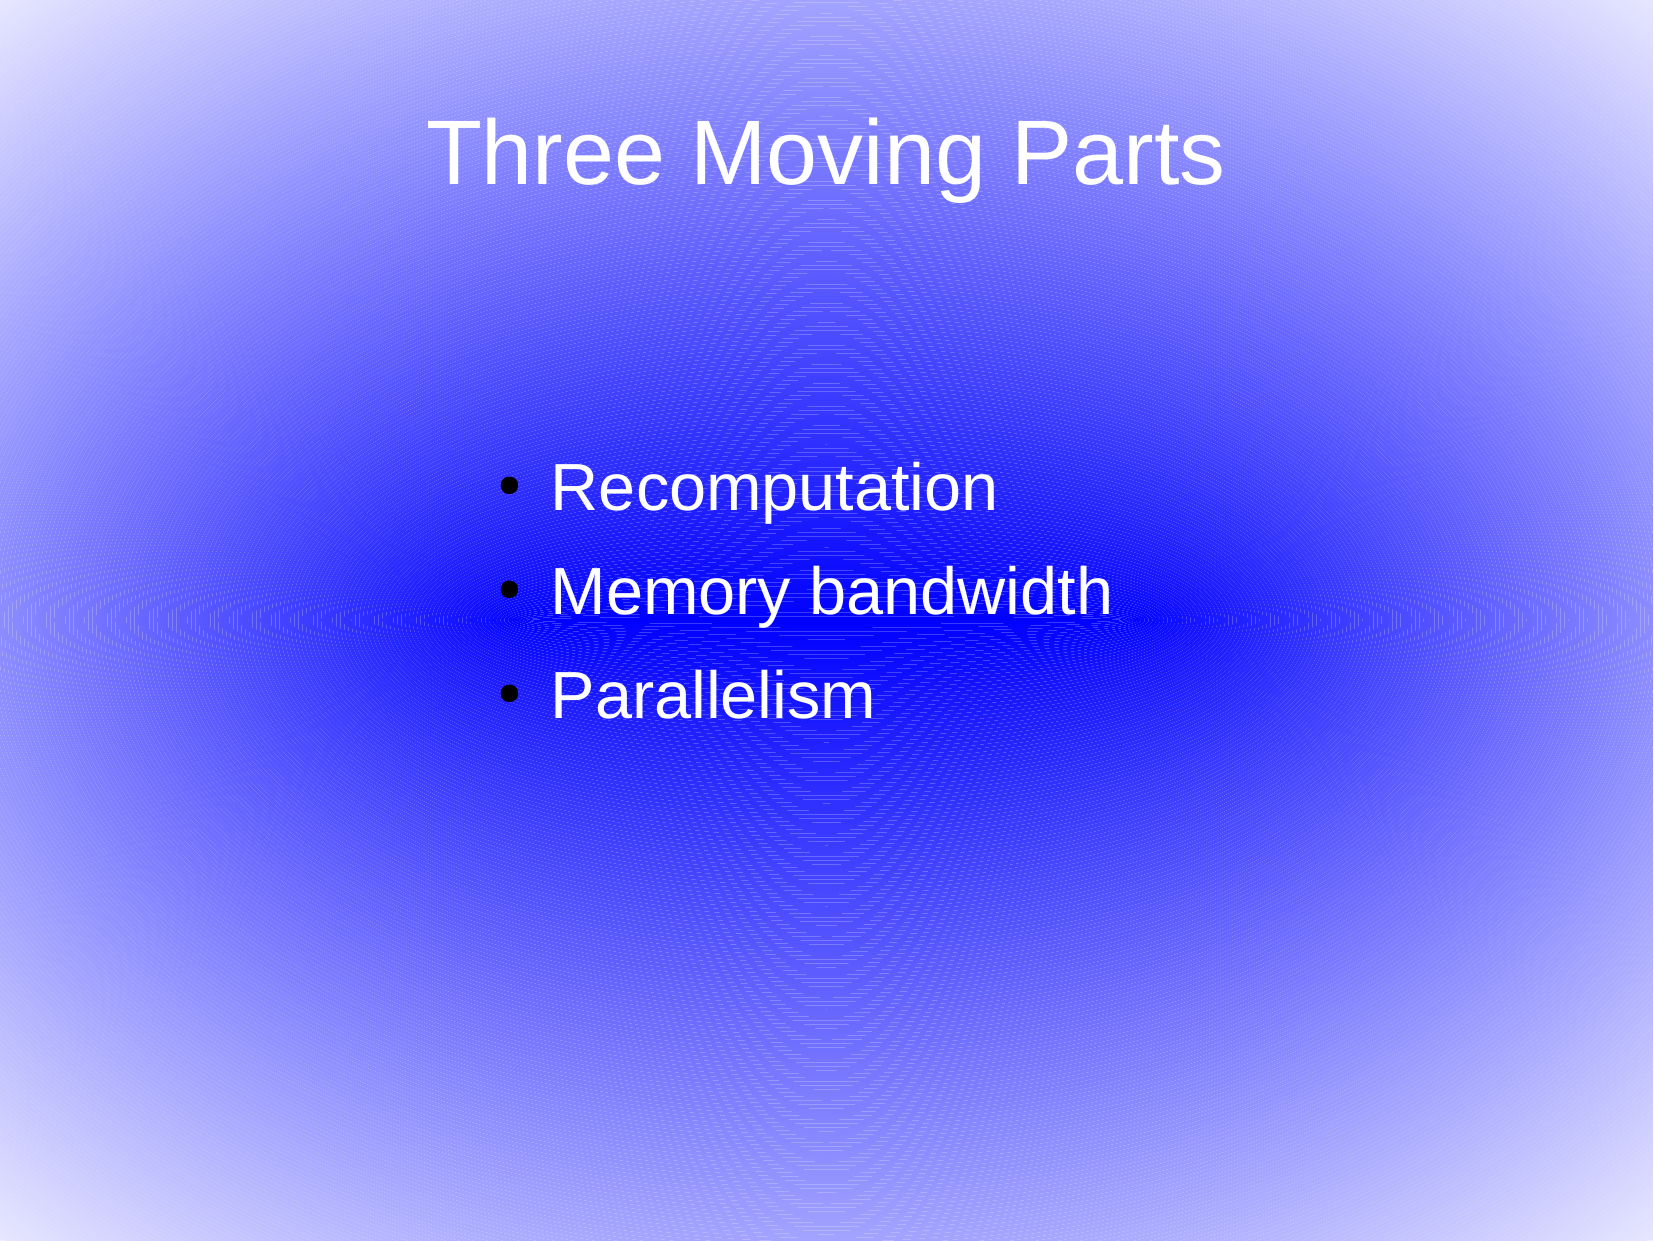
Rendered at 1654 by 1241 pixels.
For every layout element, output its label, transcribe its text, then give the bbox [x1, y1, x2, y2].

list Recomputation Memory bandwidth Parallelism [480, 450, 1653, 1170]
title Three Moving Parts [82, 49, 1571, 257]
